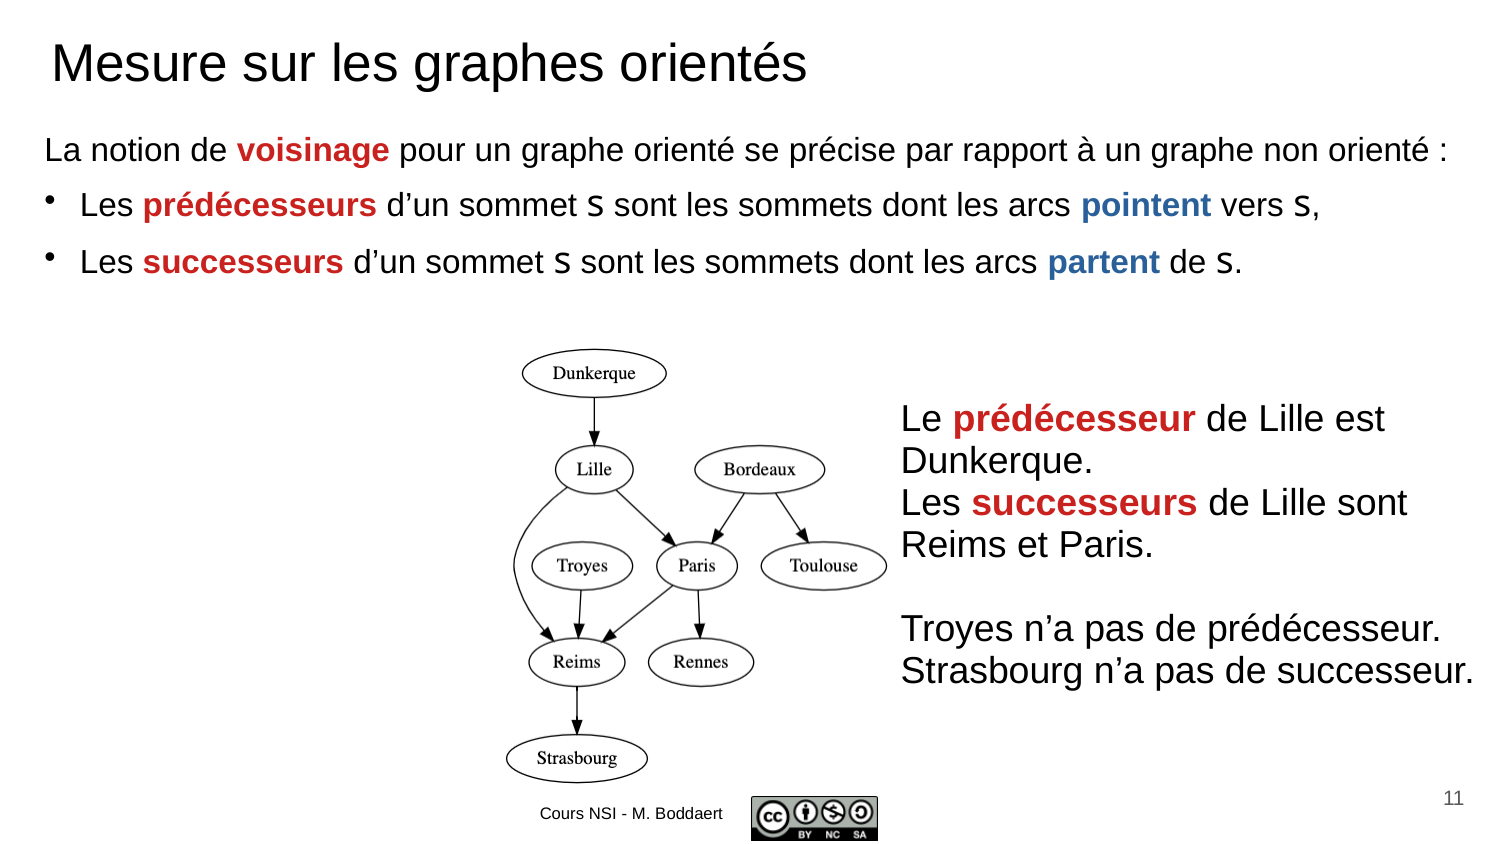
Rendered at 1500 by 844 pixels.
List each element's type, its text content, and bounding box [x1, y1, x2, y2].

text_box La notion de voisinage pour un graphe orienté se précise par rapport à un graphe non orienté : Les prédécesseurs d’un sommet s sont les sommets dont les arcs pointent vers s, Les successeurs d’un sommet s sont les sommets dont les arcs partent de s. [29, 120, 1477, 207]
picture [501, 344, 892, 788]
title Mesure sur les graphes orientés [51, 13, 1449, 108]
text_box Le prédécesseur de Lille est Dunkerque. Les successeurs de Lille sont Reims et Paris. Troyes n’a pas de prédécesseur. Strasbourg n’a pas de successeur. [885, 389, 1500, 733]
slide_number <numéro> [1389, 764, 1480, 830]
picture [751, 796, 878, 841]
